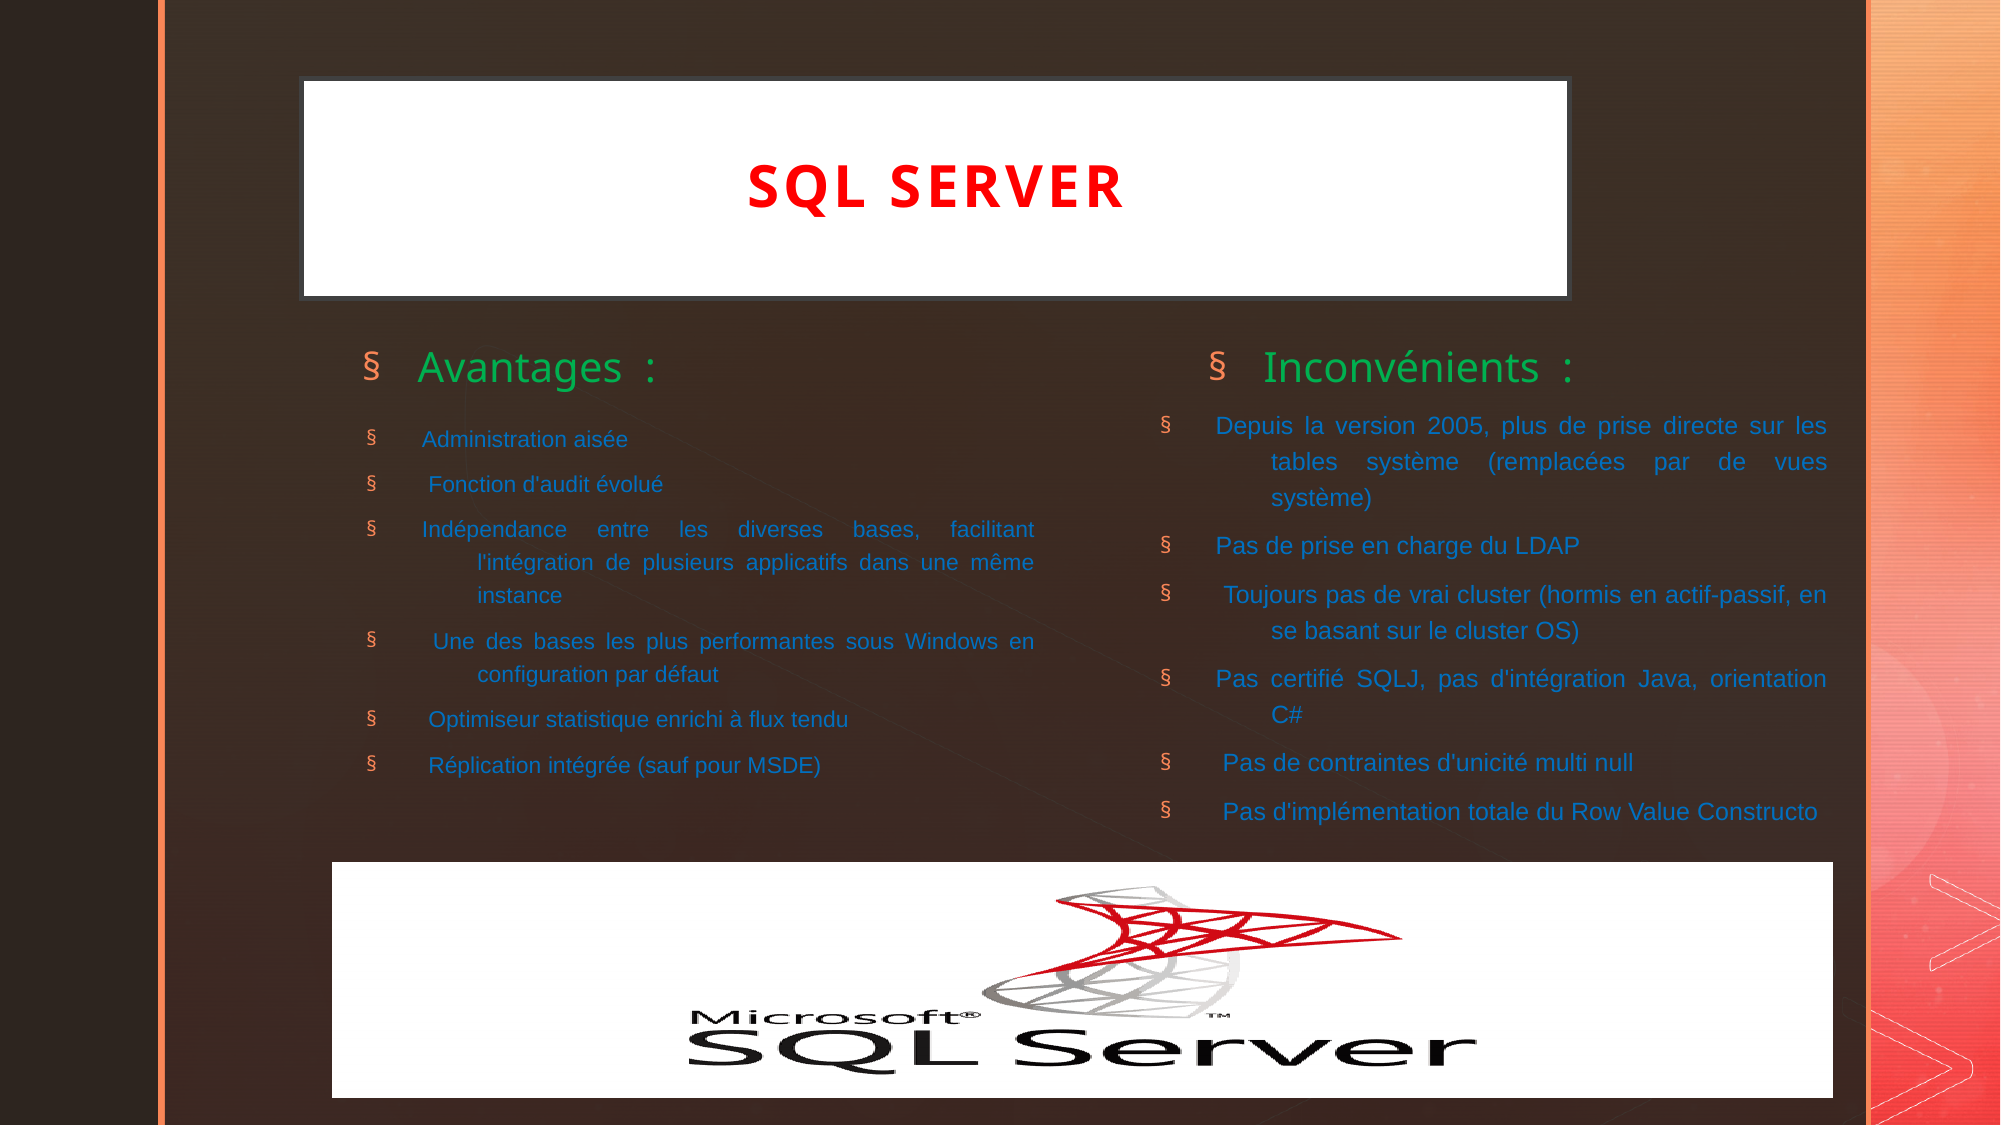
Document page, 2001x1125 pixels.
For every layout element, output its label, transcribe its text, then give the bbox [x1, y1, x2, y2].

text_box SQL server [301, 78, 1570, 299]
text_box Avantages : [345, 323, 1046, 440]
text_box Depuis la version 2005, plus de prise directe sur les tables système (remplacées par de vues système) Pas de prise en charge du LDAP Toujours pas de vrai cluster (hormis en actif-passif, en se basant sur le cluster OS) Pas certifié SQLJ, pas d'intégration Java, orientation C# Pas de contraintes d'unicité multi null Pas d'implémentation totale du Row Value Constructo [1143, 396, 1844, 884]
text_box Inconvénients : [1191, 323, 1892, 440]
text_box Administration aisée Fonction d'audit évolué Indépendance entre les diverses bases, facilitant l'intégration de plusieurs applicatifs dans une même instance Une des bases les plus performantes sous Windows en configuration par défaut Optimiseur statistique enrichi à flux tendu Réplication intégrée (sauf pour MSDE) [349, 411, 1050, 862]
picture [332, 862, 1833, 1098]
